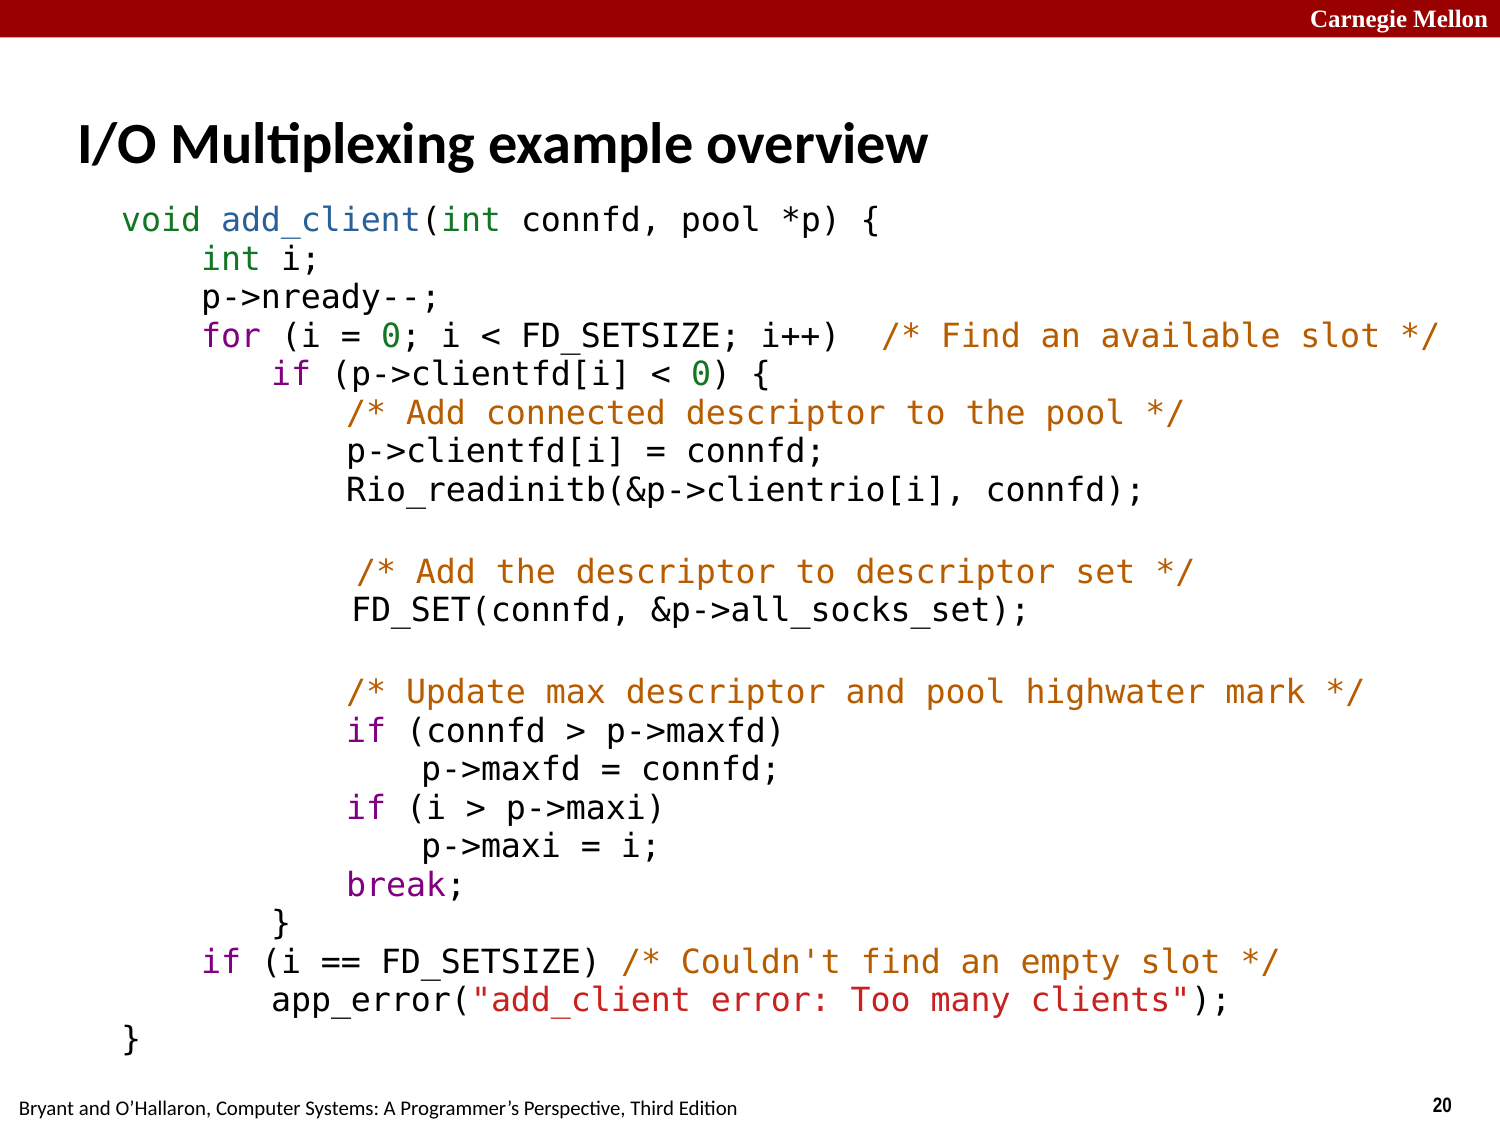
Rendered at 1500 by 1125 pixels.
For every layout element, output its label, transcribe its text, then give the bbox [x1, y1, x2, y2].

text_box void add_client(int connfd, pool *p) { int i; p->nready--; for (i = 0; i < FD_SETSIZE; i++) /* Find an available slot */ if (p->clientfd[i] < 0) { /* Add connected descriptor to the pool */ p->clientfd[i] = connfd; Rio_readinitb(&p->clientrio[i], connfd); /* Add the descriptor to descriptor set */ FD_SET(connfd, &p->all_socks_set); /* Update max descriptor and pool highwater mark */ if (connfd > p->maxfd) p->maxfd = connfd; if (i > p->maxi) p->maxi = i; break; } if (i == FD_SETSIZE) /* Couldn't find an empty slot */ app_error("add_client error: Too many clients"); } [106, 193, 1500, 1083]
title I/O Multiplexing example overview [62, 93, 1337, 188]
